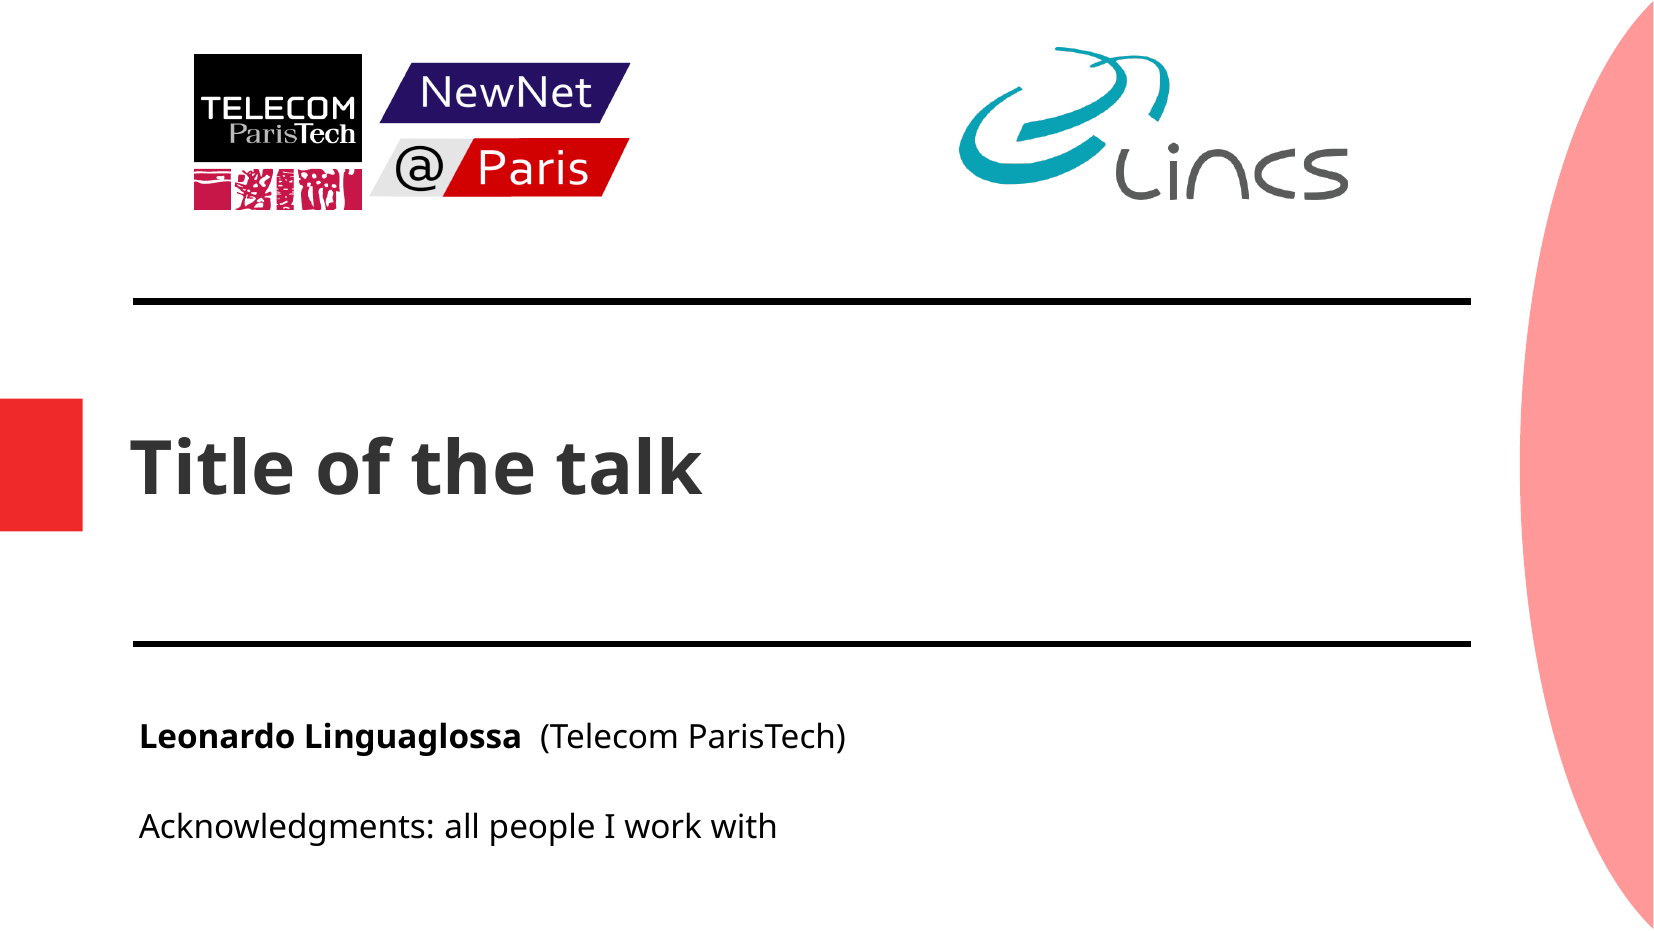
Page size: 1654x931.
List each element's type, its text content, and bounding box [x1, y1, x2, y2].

picture [365, 54, 632, 210]
picture [959, 47, 1348, 200]
picture [194, 54, 362, 210]
text_box Leonardo Linguaglossa (Telecom ParisTech) Acknowledgments: all people I work with [124, 705, 1436, 931]
title Title of the talk [129, 275, 1535, 655]
text_box [1519, 0, 1654, 930]
